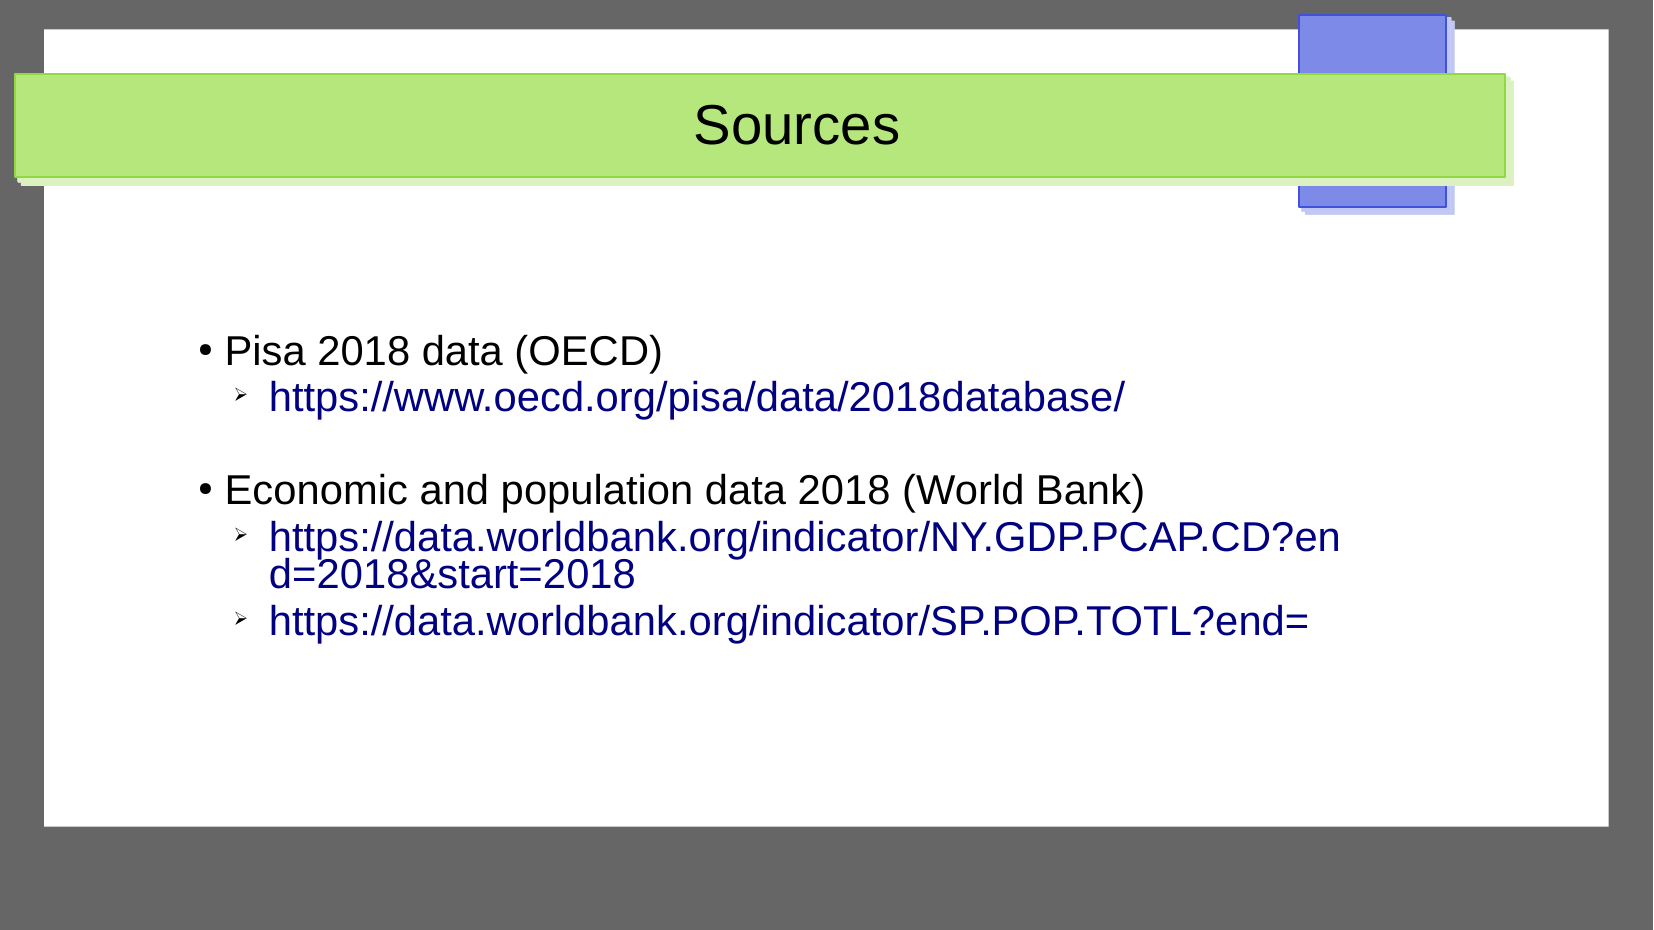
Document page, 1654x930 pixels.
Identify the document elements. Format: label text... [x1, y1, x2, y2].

subtitle Pisa 2018 data (OECD) https://www.oecd.org/pisa/data/2018database/ Economic and population data 2018 (World Bank) https://data.worldbank.org/indicator/NY.GDP.PCAP.CD?end=2018&start=2018 https://data.worldbank.org/indicator/SP.POP.TOTL?end= [198, 221, 1351, 713]
title Sources [88, 73, 1506, 178]
